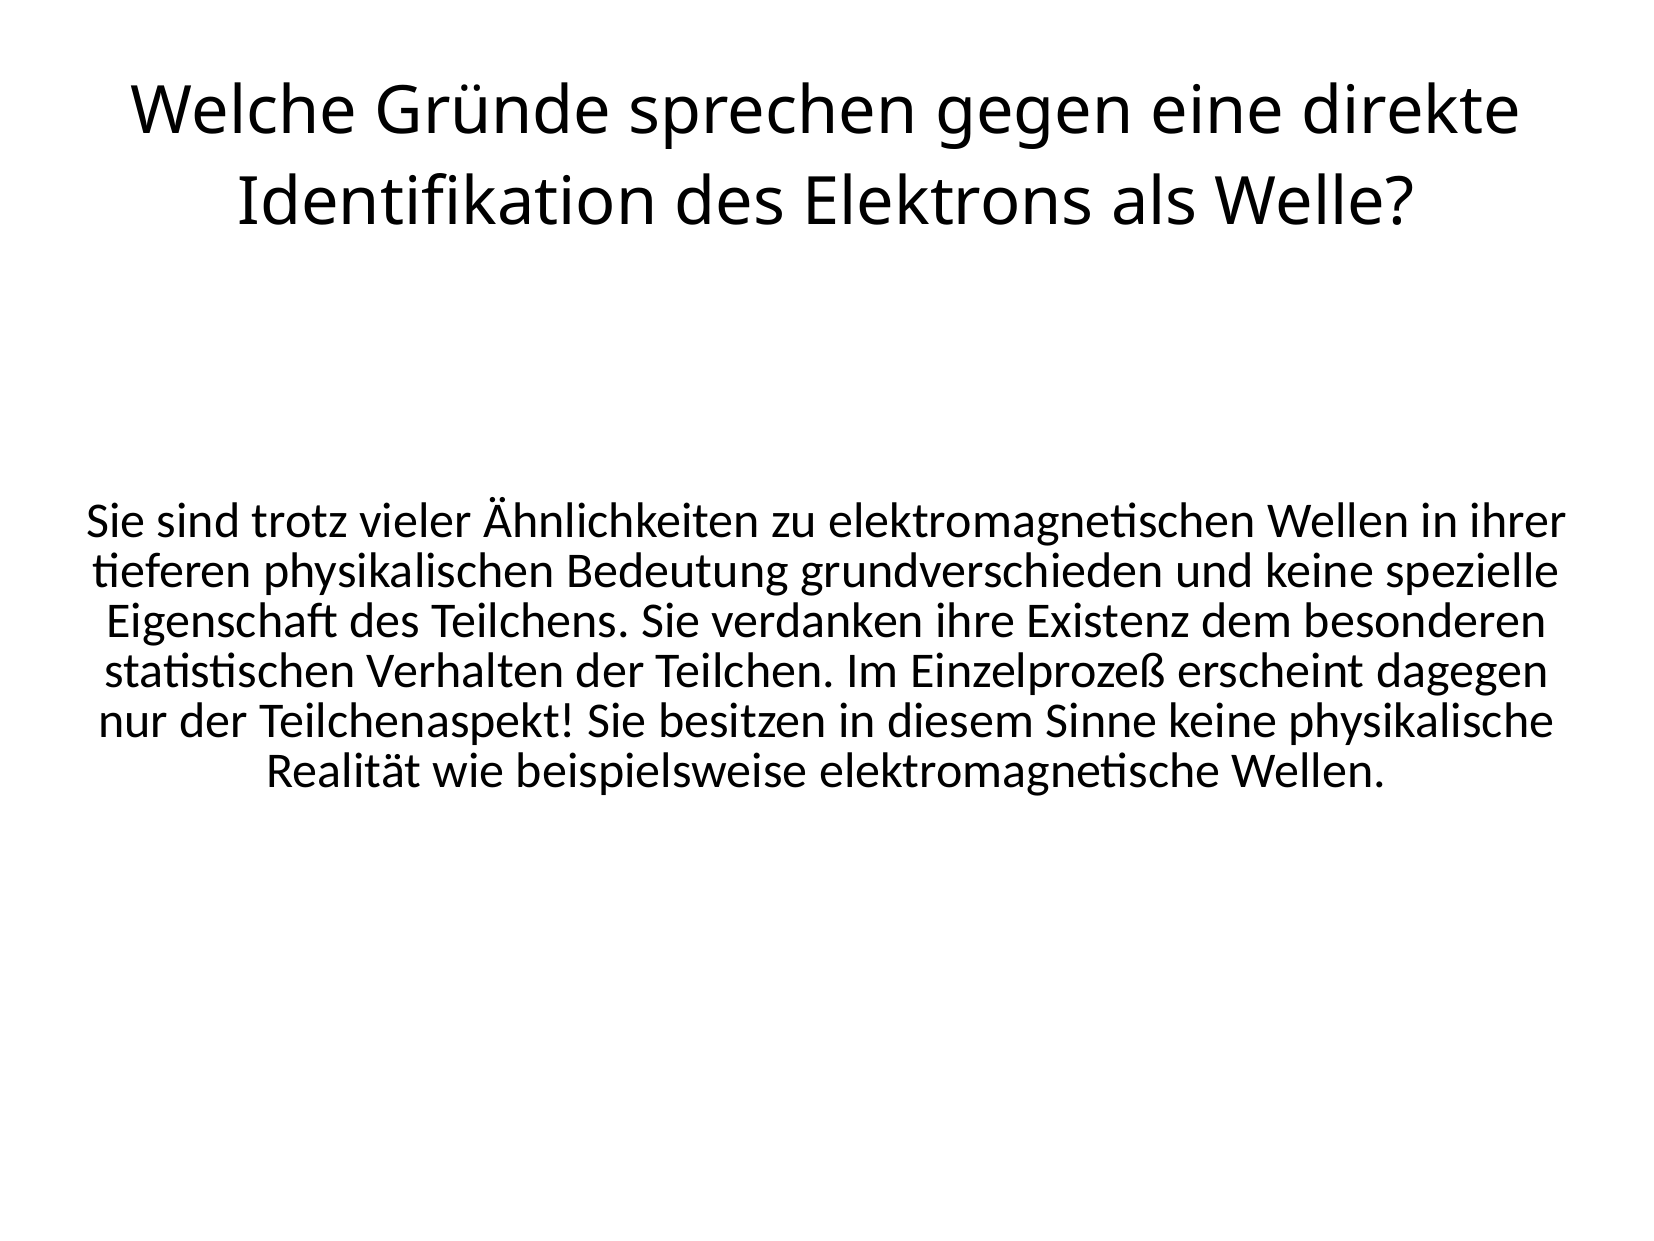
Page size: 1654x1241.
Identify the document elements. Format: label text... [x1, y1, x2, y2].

title Welche Gründe sprechen gegen eine direkte Identifikation des Elektrons als Welle? [82, 49, 1571, 257]
subtitle Sie sind trotz vieler Ähnlichkeiten zu elektromagnetischen Wellen in ihrer tieferen physikalischen Bedeutung grundverschieden und keine spezielle Eigenschaft des Teilchens. Sie verdanken ihre Existenz dem besonderen statistischen Verhalten der Teilchen. Im Einzelprozeß erscheint dagegen nur der Teilchenaspekt! Sie besitzen in diesem Sinne keine physikalische Realität wie beispielsweise elektromagnetische Wellen. [82, 290, 1571, 1010]
